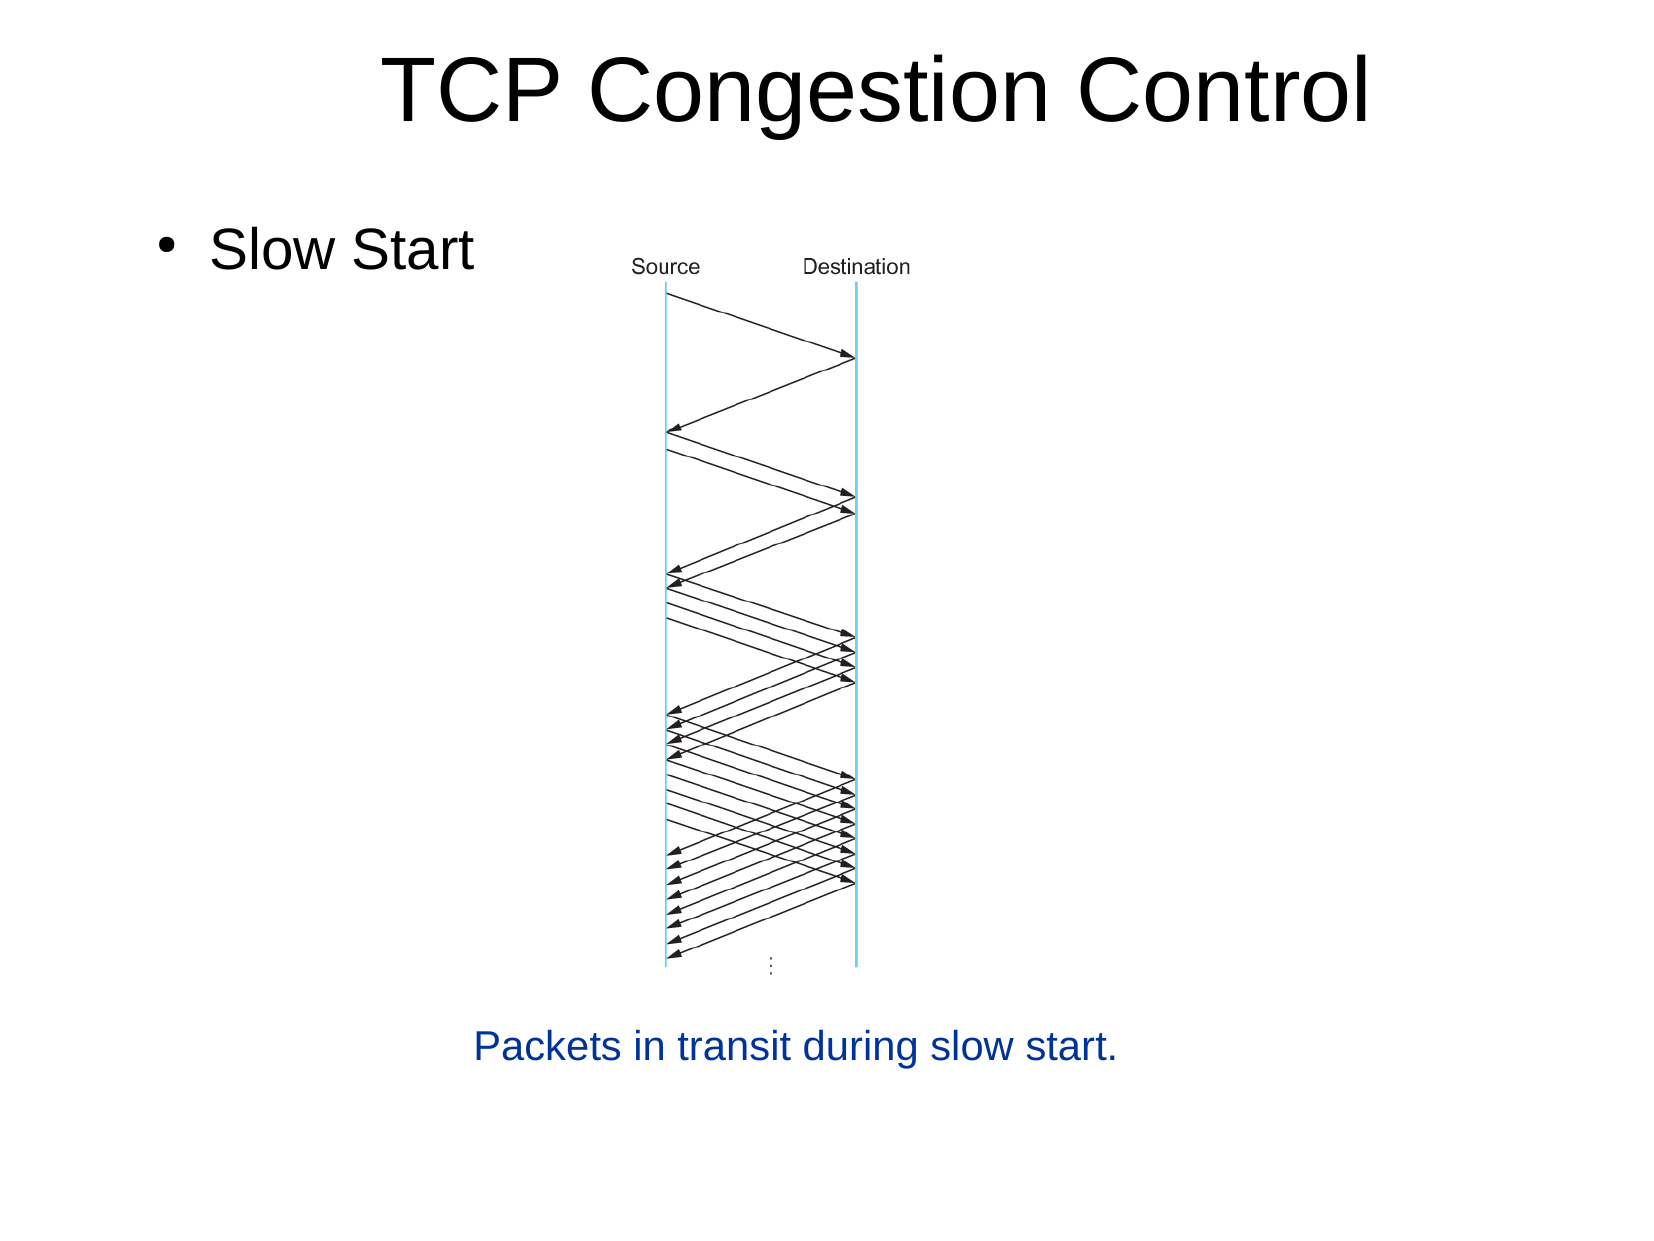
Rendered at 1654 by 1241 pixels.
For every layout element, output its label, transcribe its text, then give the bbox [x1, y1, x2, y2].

title TCP Congestion Control [110, 9, 1609, 148]
list Slow Start [123, 203, 1620, 1128]
text_box Packets in transit during slow start. [423, 1010, 1250, 1077]
